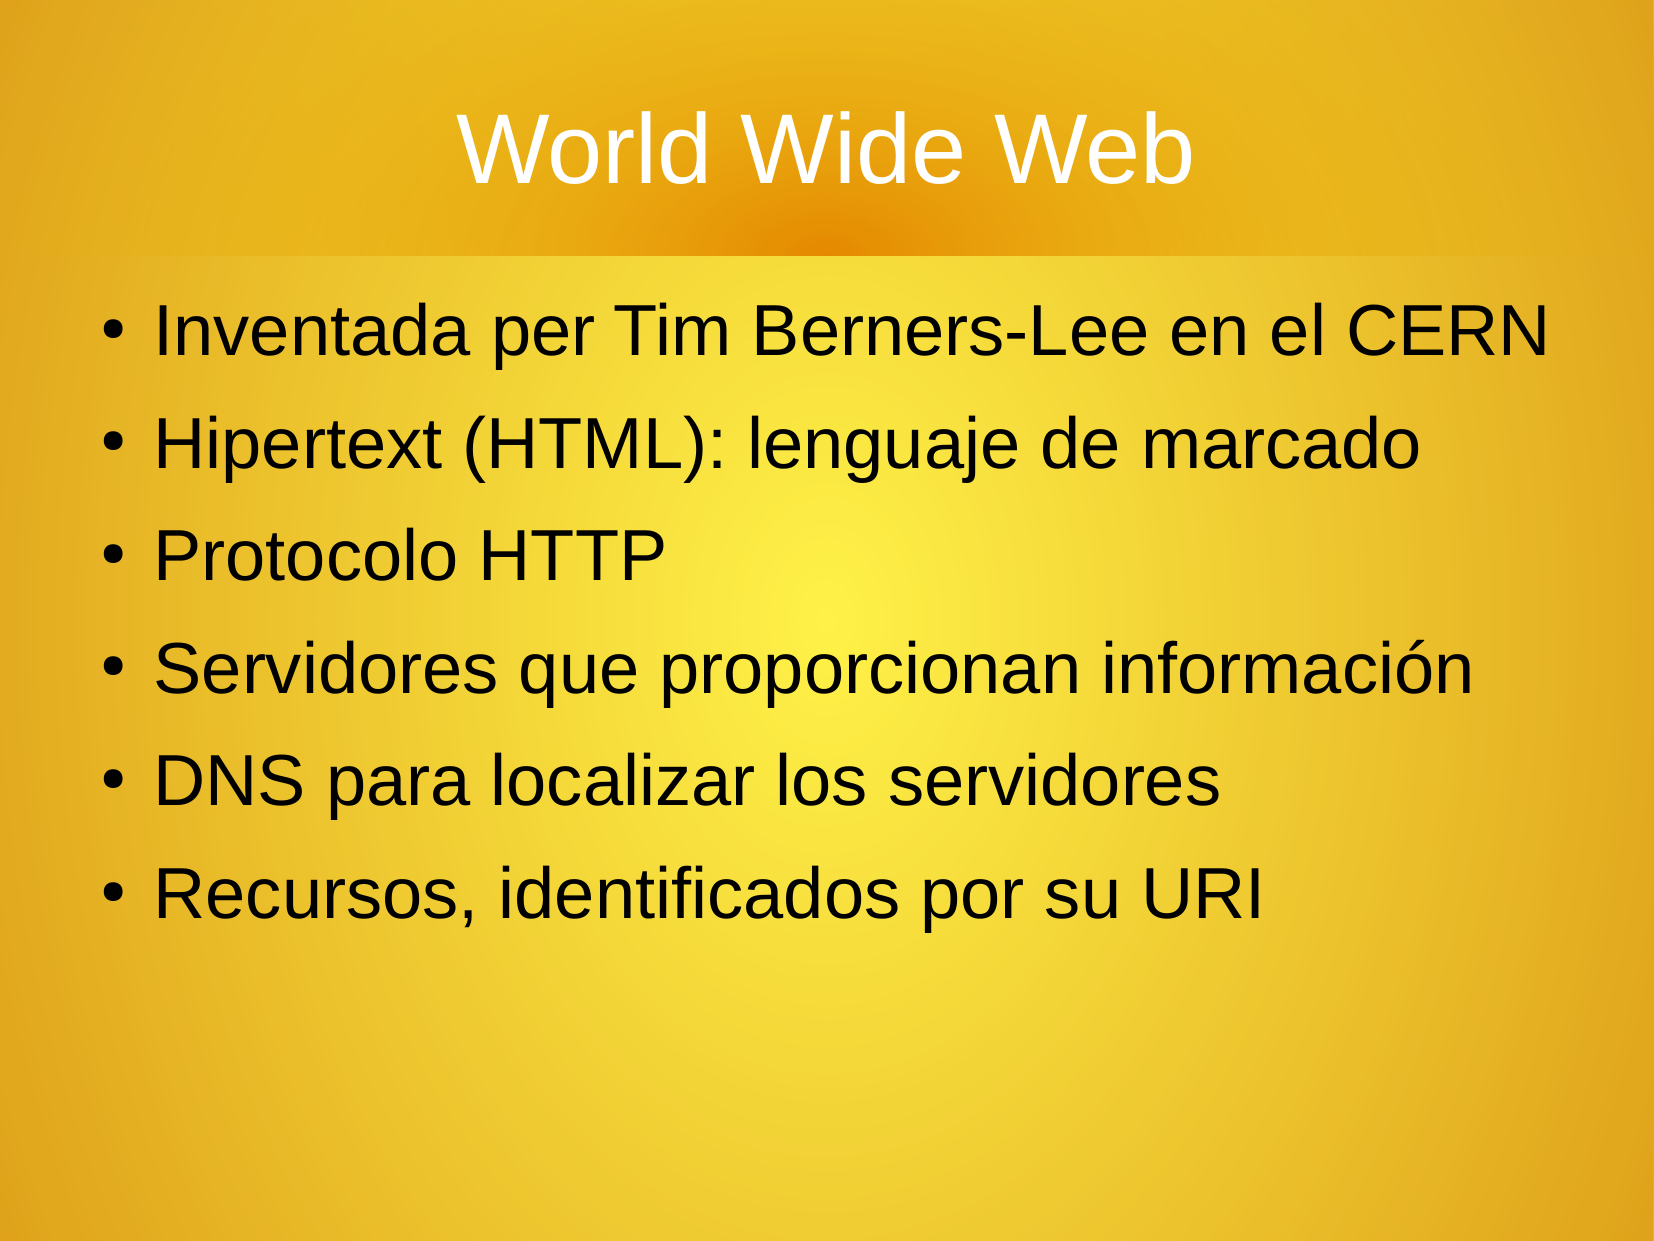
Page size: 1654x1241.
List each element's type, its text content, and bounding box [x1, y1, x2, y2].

title World Wide Web [82, 47, 1571, 252]
list Inventada per Tim Berners-Lee en el CERN Hipertext (HTML): lenguaje de marcado Protocolo HTTP Servidores que proporcionan información DNS para localizar los servidores Recursos, identificados por su URI [82, 290, 1571, 1010]
